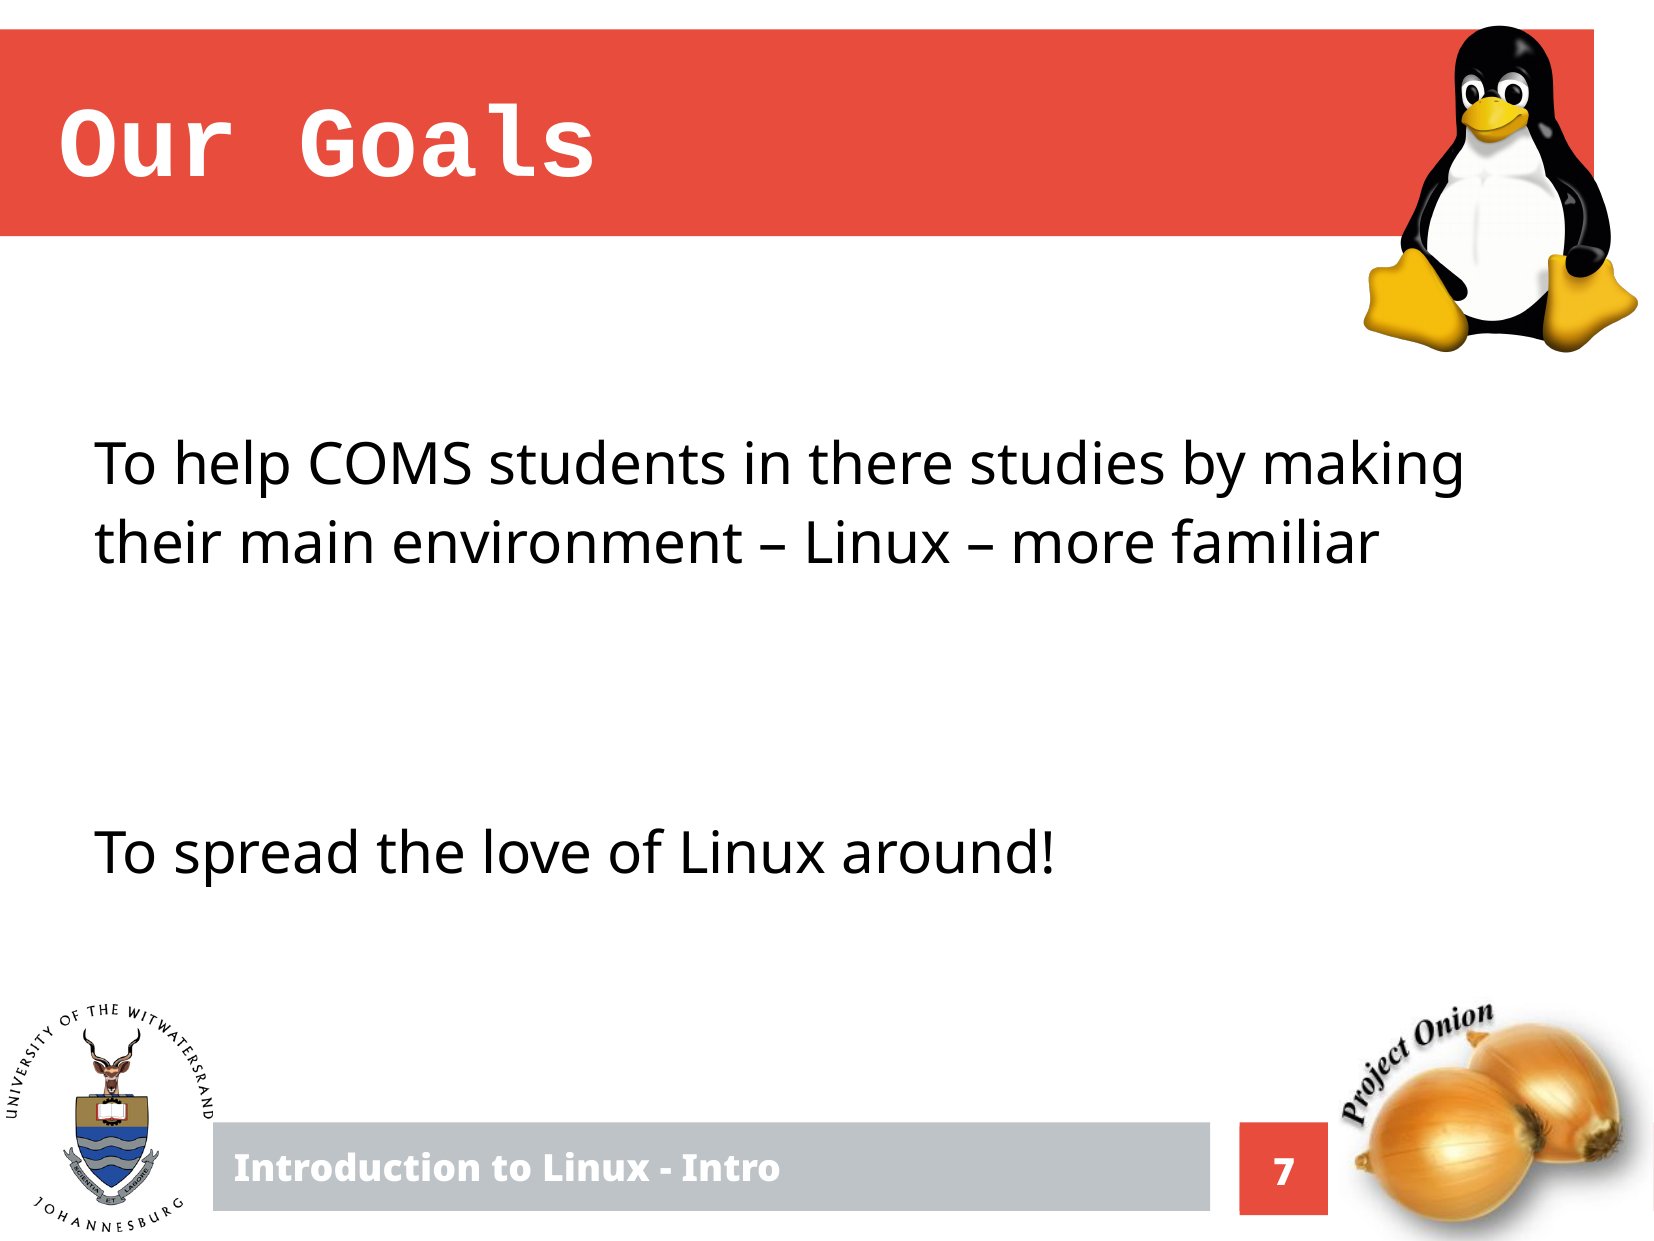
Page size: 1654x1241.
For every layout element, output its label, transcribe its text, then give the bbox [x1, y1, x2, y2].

subtitle To help COMS students in there studies by making their main environment – Linux – more familiar To spread the love of Linux around! [58, 324, 1565, 1093]
title Our Goals [58, 59, 1594, 207]
picture [1328, 986, 1653, 1241]
picture [6, 1004, 213, 1232]
picture [1345, 4, 1653, 367]
